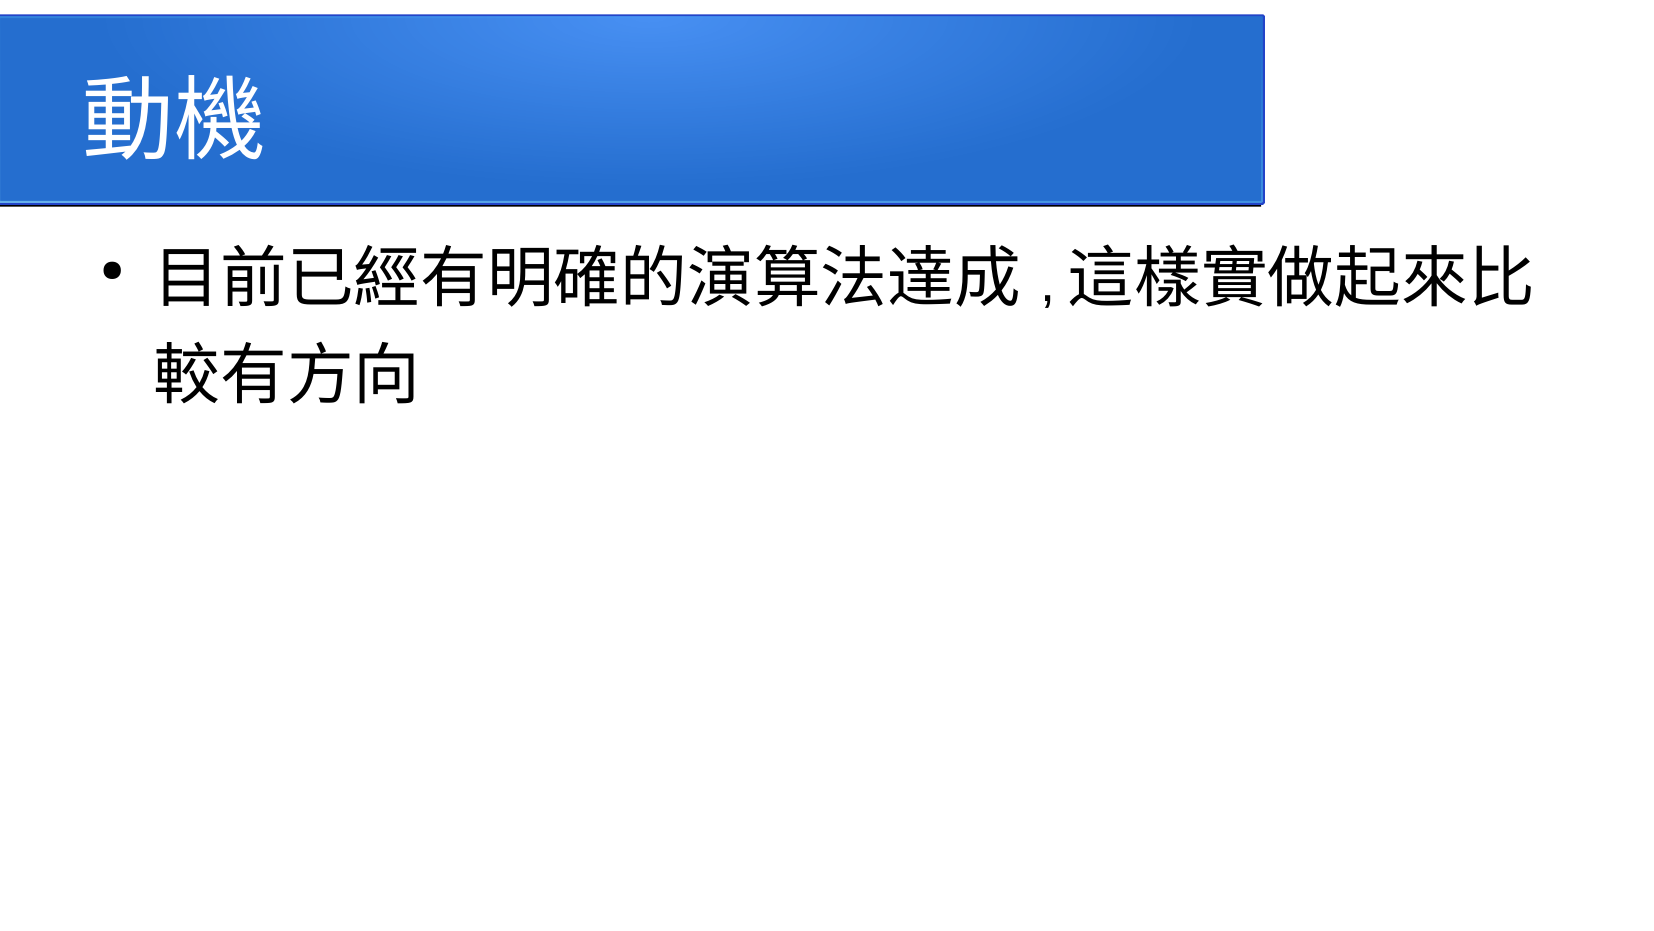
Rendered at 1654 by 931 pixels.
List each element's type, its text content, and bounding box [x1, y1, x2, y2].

list 目前已經有明確的演算法達成,這樣實做起來比較有方向 [82, 224, 1571, 764]
title 動機 [82, 35, 1235, 189]
